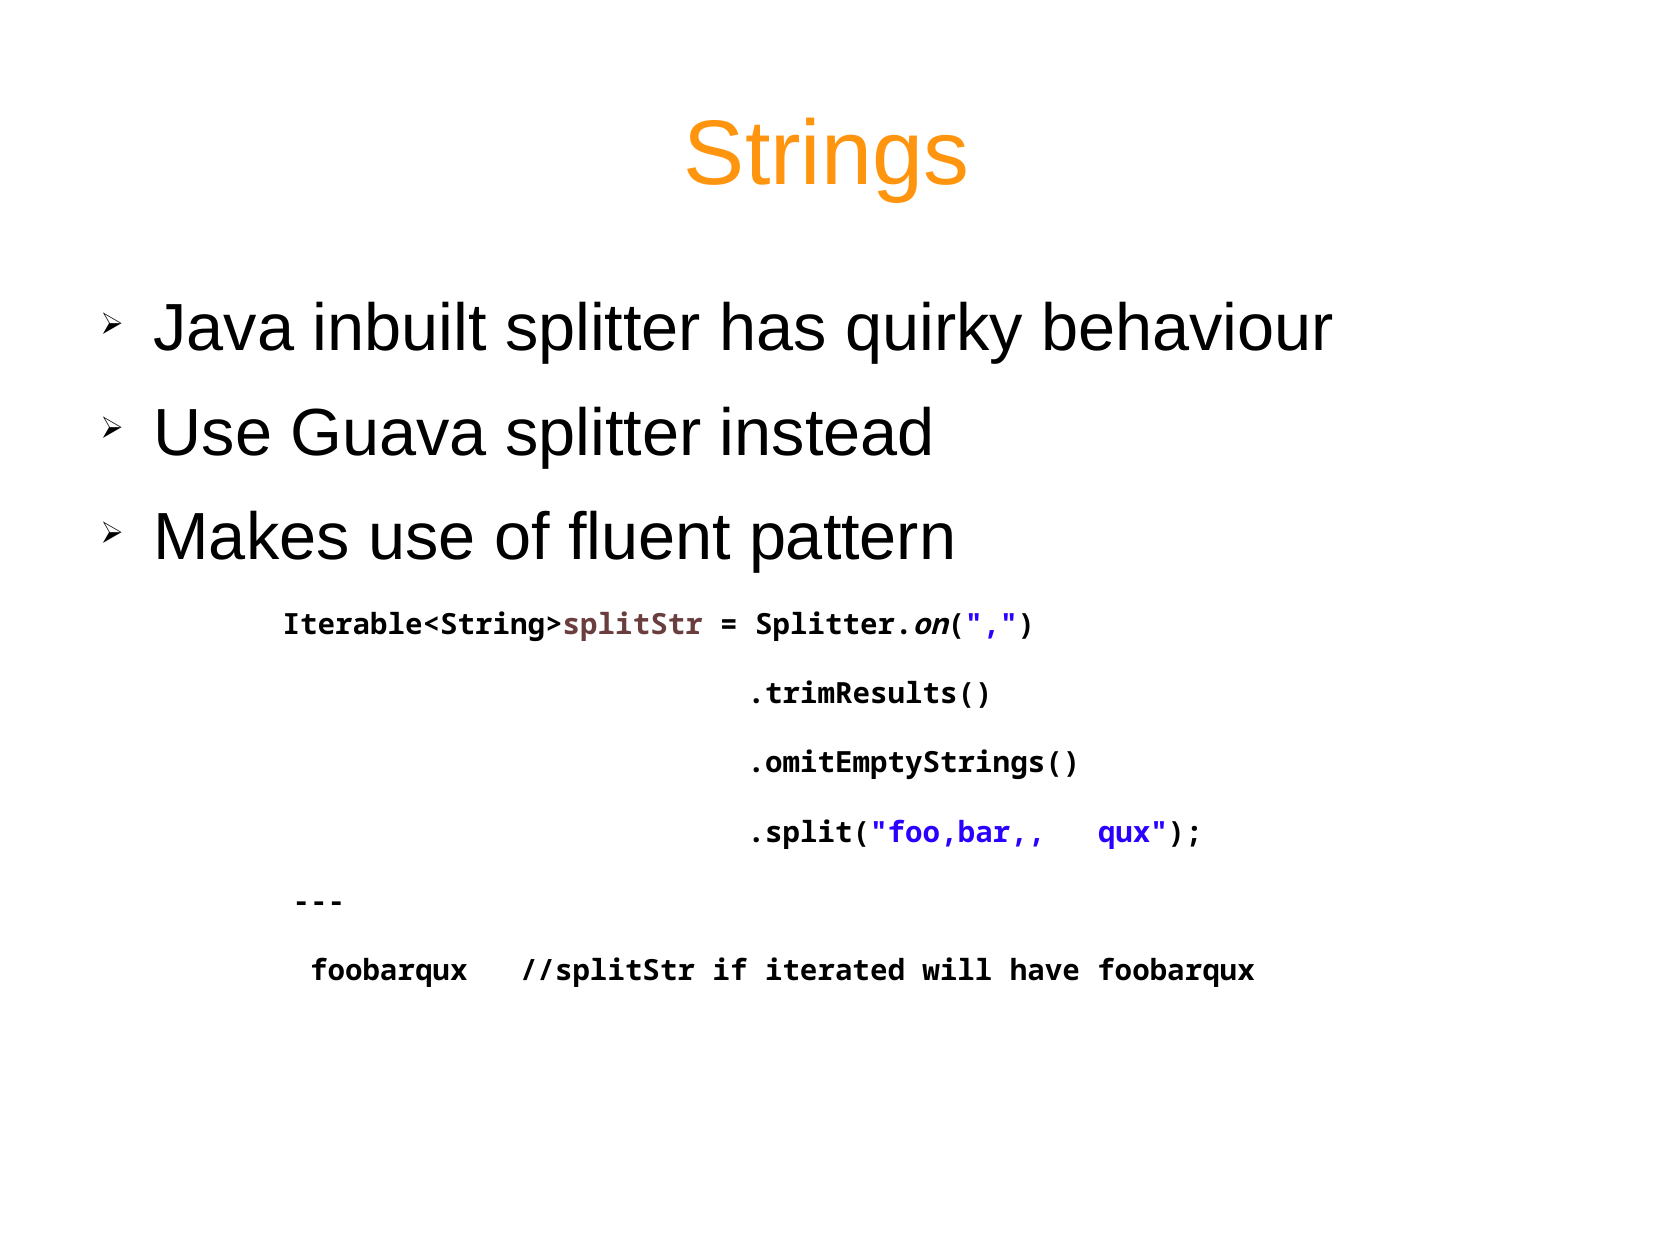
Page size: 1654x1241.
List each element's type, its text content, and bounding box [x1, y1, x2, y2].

list Java inbuilt splitter has quirky behaviour Use Guava splitter instead Makes use of fluent pattern Iterable<String>splitStr = Splitter.on(",") .trimResults() .omitEmptyStrings() .split("foo,bar,, qux"); --- foobarqux //splitStr if iterated will have foobarqux [82, 290, 1571, 1010]
title Strings [82, 49, 1571, 257]
